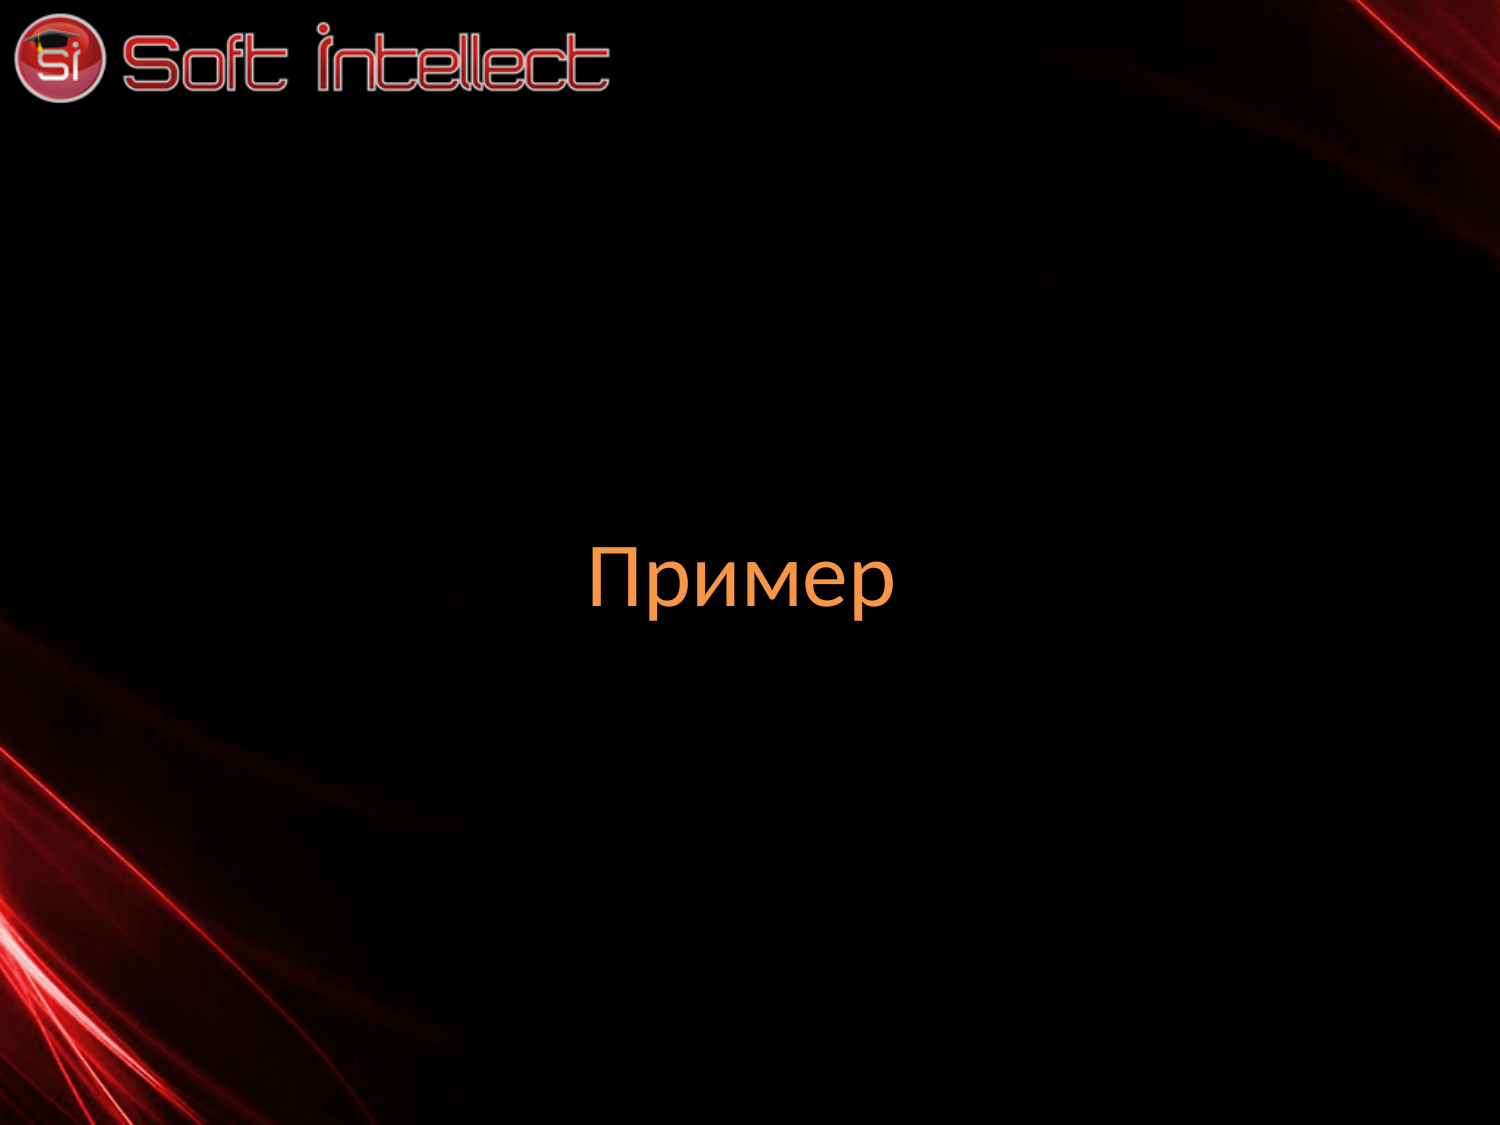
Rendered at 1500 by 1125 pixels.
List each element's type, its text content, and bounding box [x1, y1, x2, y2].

picture [0, 0, 1500, 1125]
text_box Пример [104, 449, 1379, 690]
